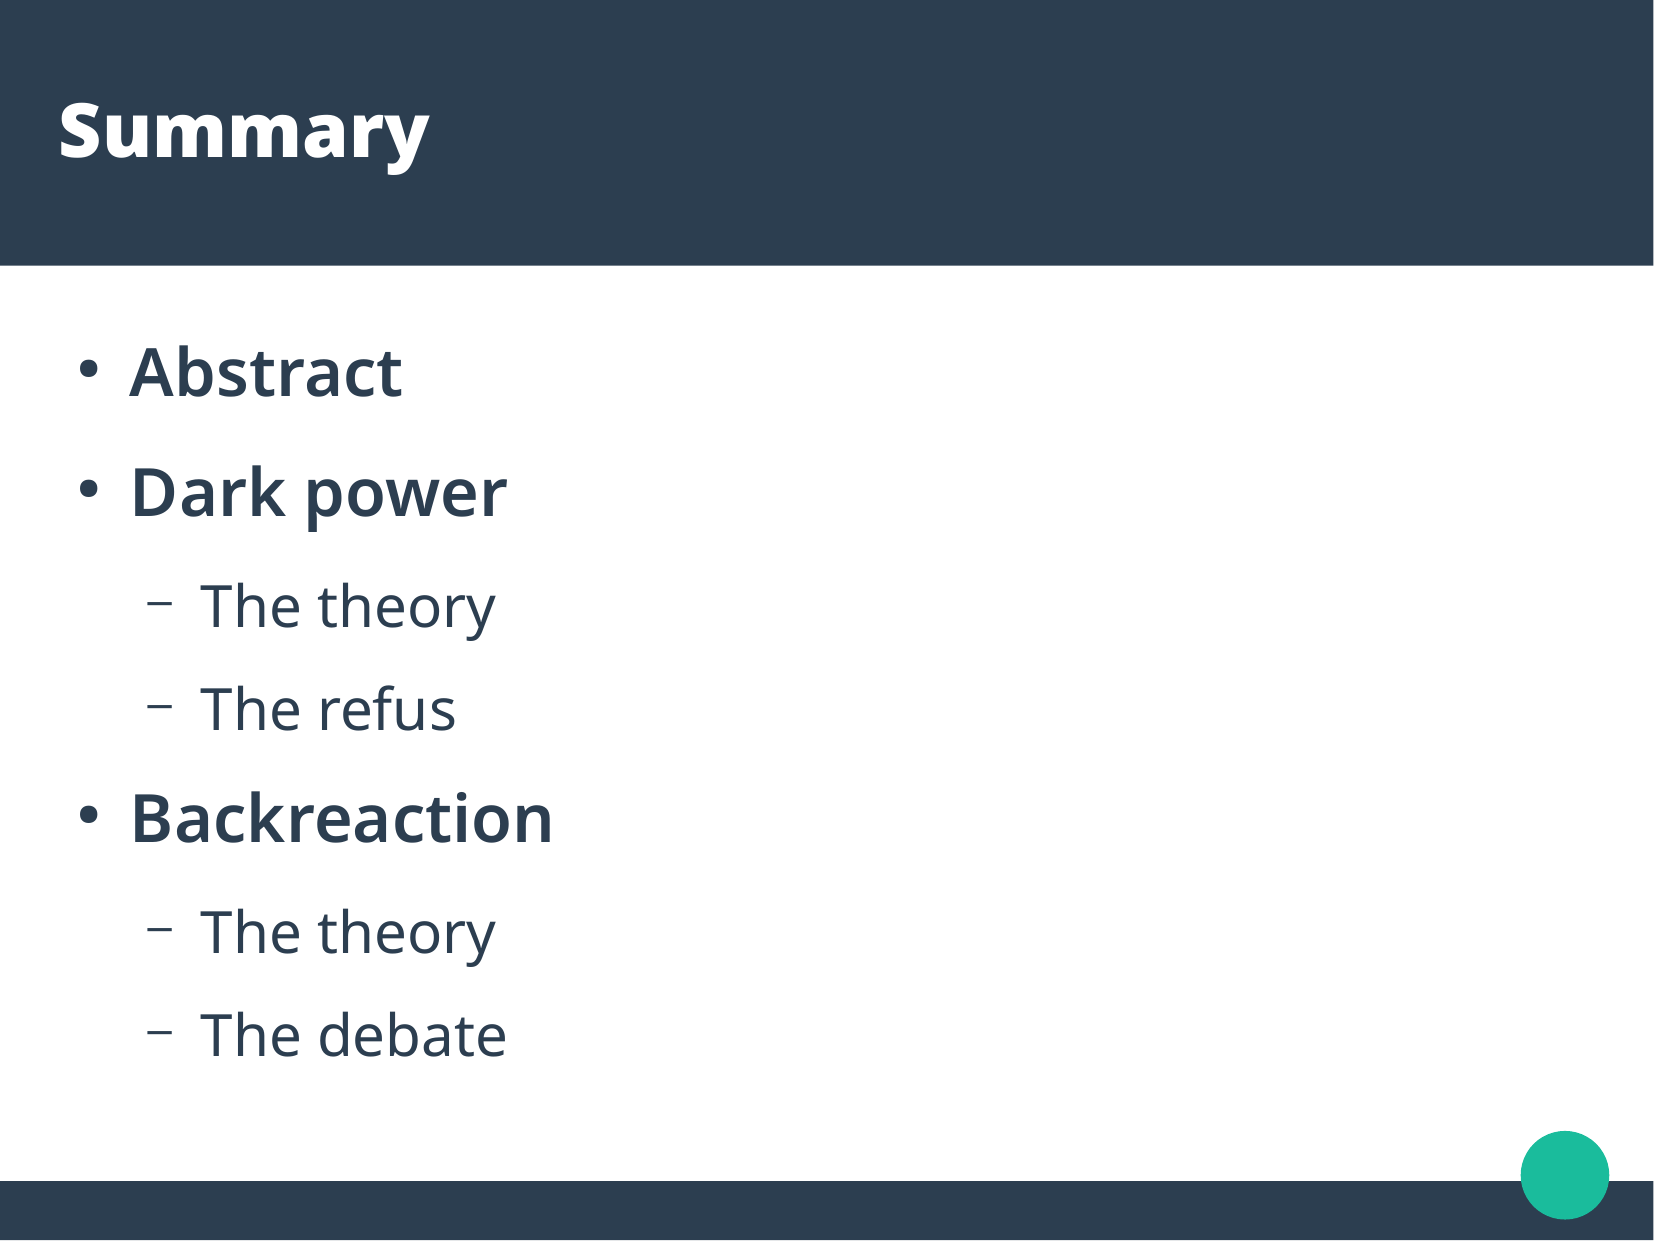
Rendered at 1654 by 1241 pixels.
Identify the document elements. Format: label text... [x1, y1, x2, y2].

title Summary [59, 49, 1595, 207]
list Abstract Dark power The theory The refus Backreaction The theory The debate [59, 324, 1595, 1152]
